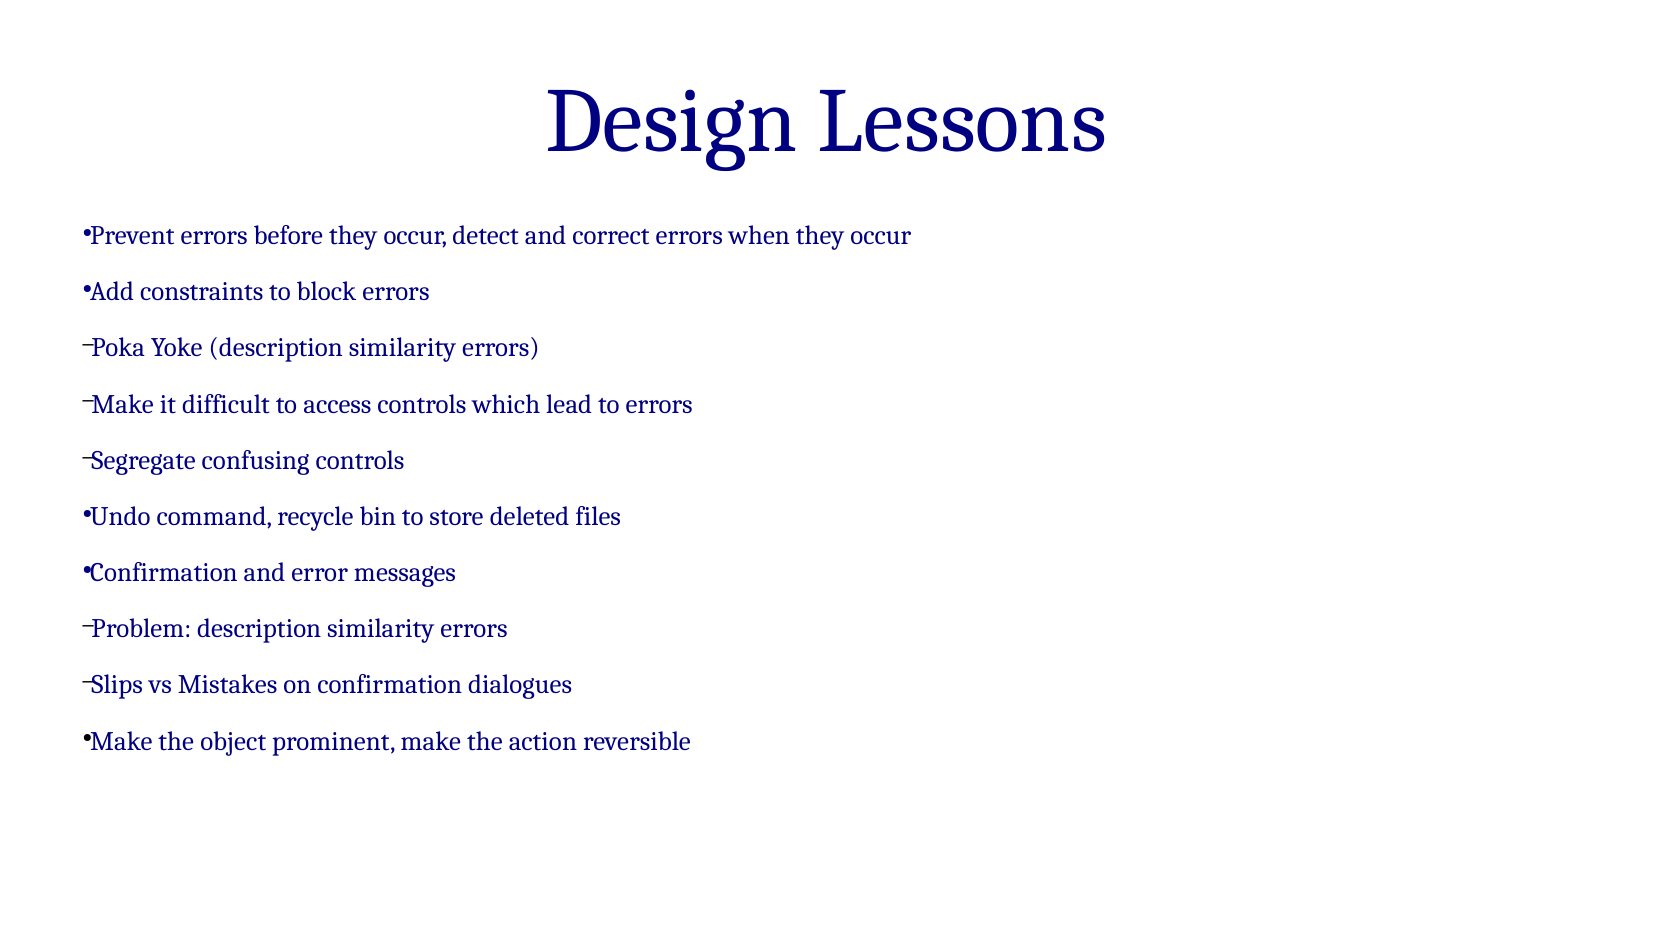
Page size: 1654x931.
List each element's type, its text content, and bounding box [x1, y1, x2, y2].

title Design Lessons [82, 37, 1571, 193]
list Prevent errors before they occur, detect and correct errors when they occur Add constraints to block errors Poka Yoke (description similarity errors) Make it difficult to access controls which lead to errors Segregate confusing controls Undo command, recycle bin to store deleted files Confirmation and error messages Problem: description similarity errors Slips vs Mistakes on confirmation dialogues Make the object prominent, make the action reversible [82, 217, 1571, 758]
